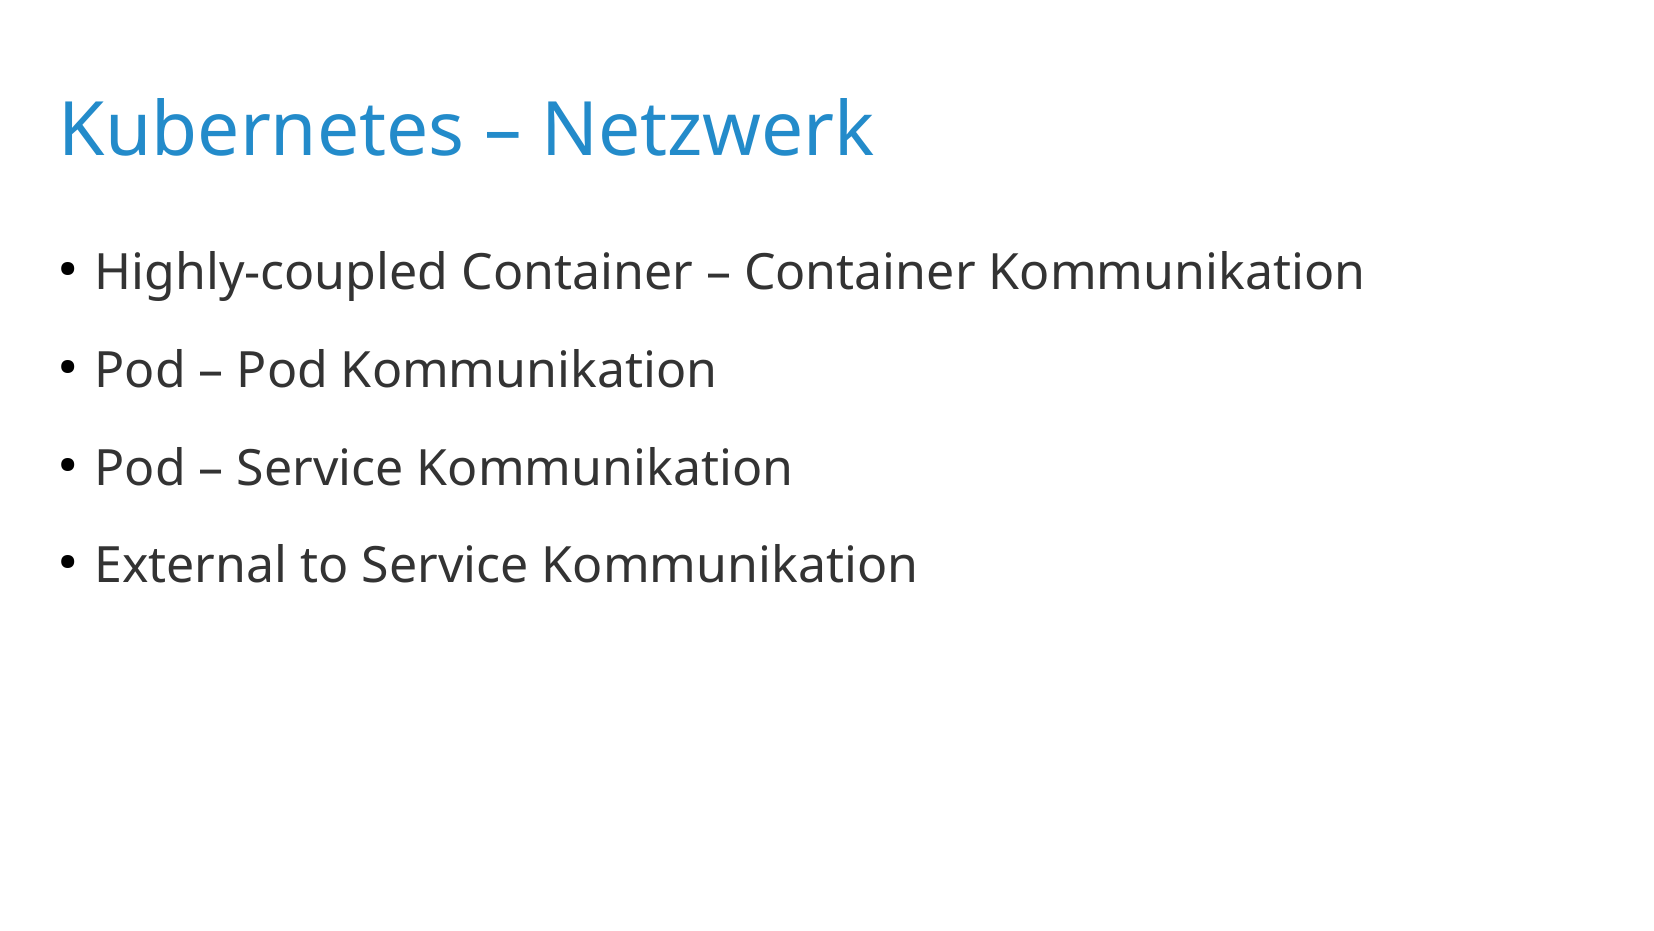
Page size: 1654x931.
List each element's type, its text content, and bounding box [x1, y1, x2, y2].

list Highly-coupled Container – Container Kommunikation Pod – Pod Kommunikation Pod – Service Kommunikation External to Service Kommunikation [59, 236, 1595, 768]
title Kubernetes – Netzwerk [59, 59, 1595, 178]
